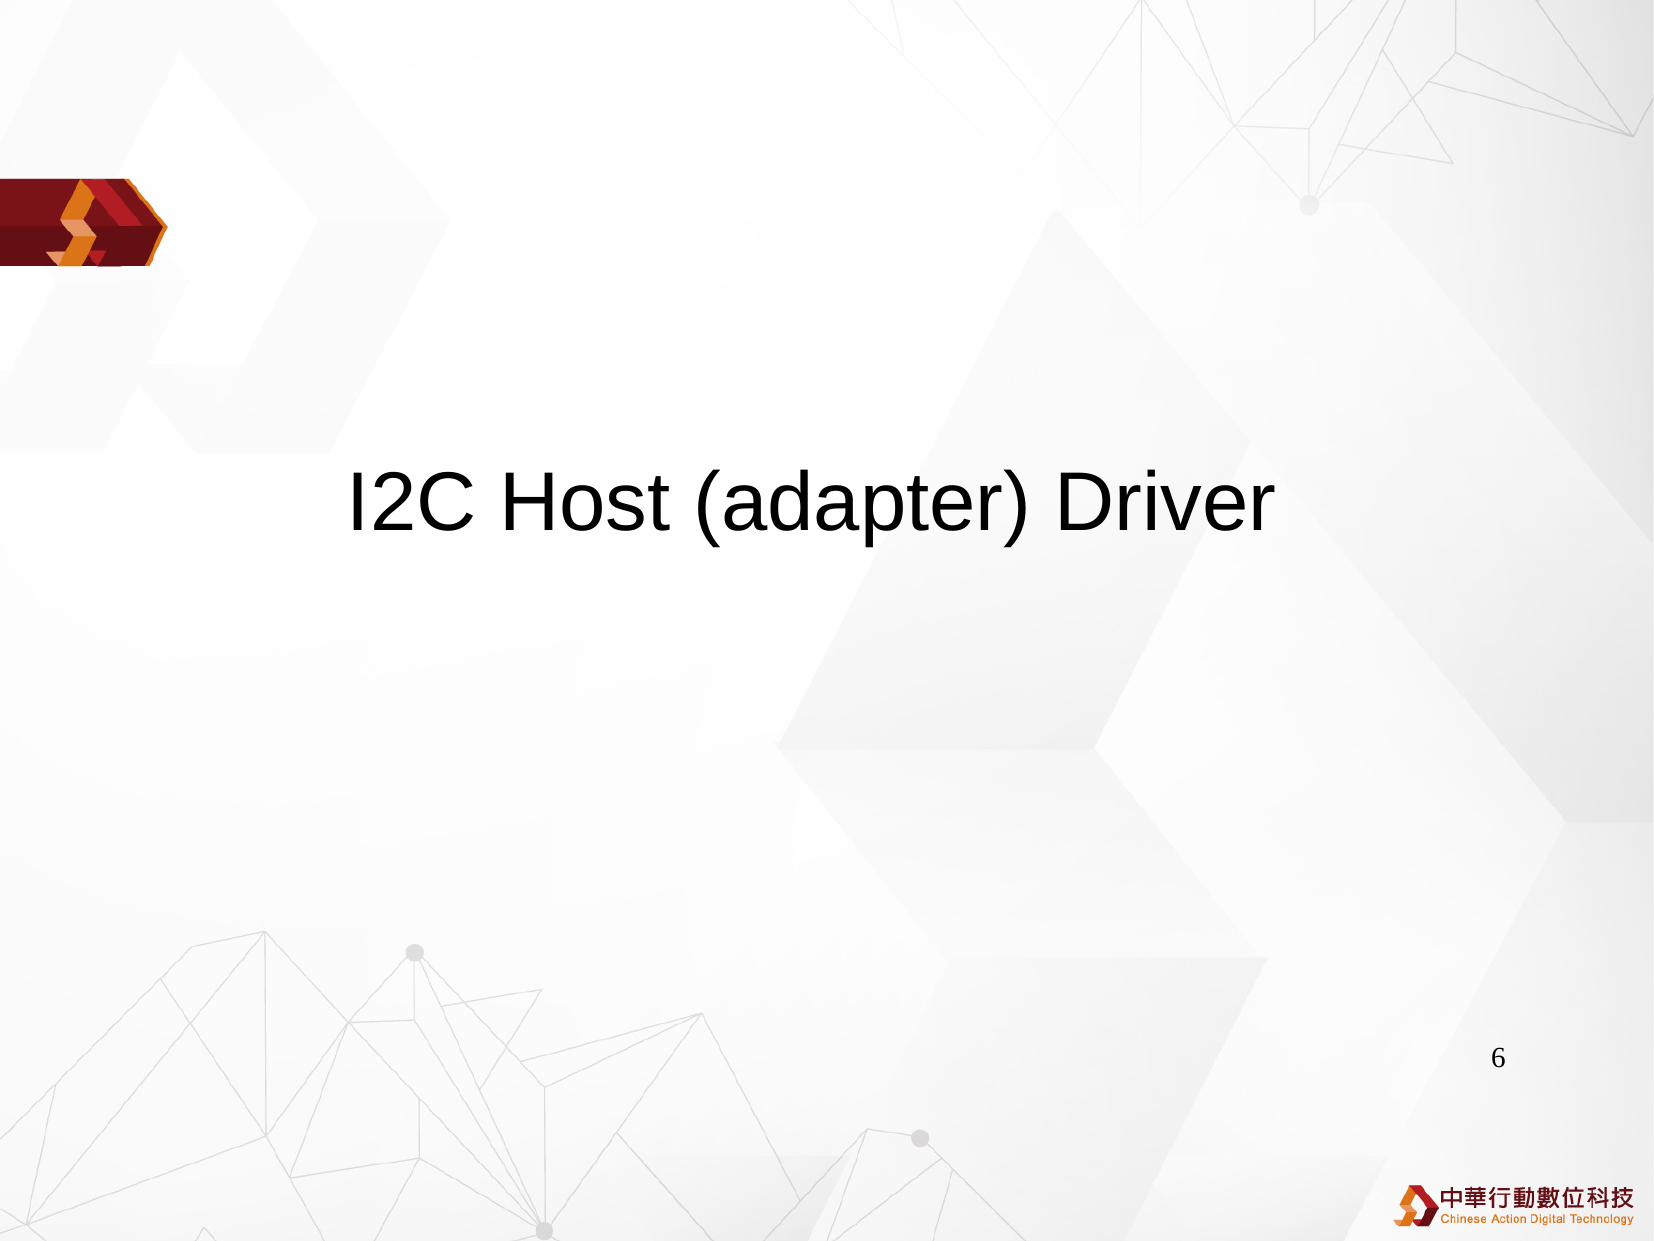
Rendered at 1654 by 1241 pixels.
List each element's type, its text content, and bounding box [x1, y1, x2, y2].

picture [0, 0, 1654, 1241]
subtitle I2C Host (adapter) Driver [118, 112, 1506, 891]
